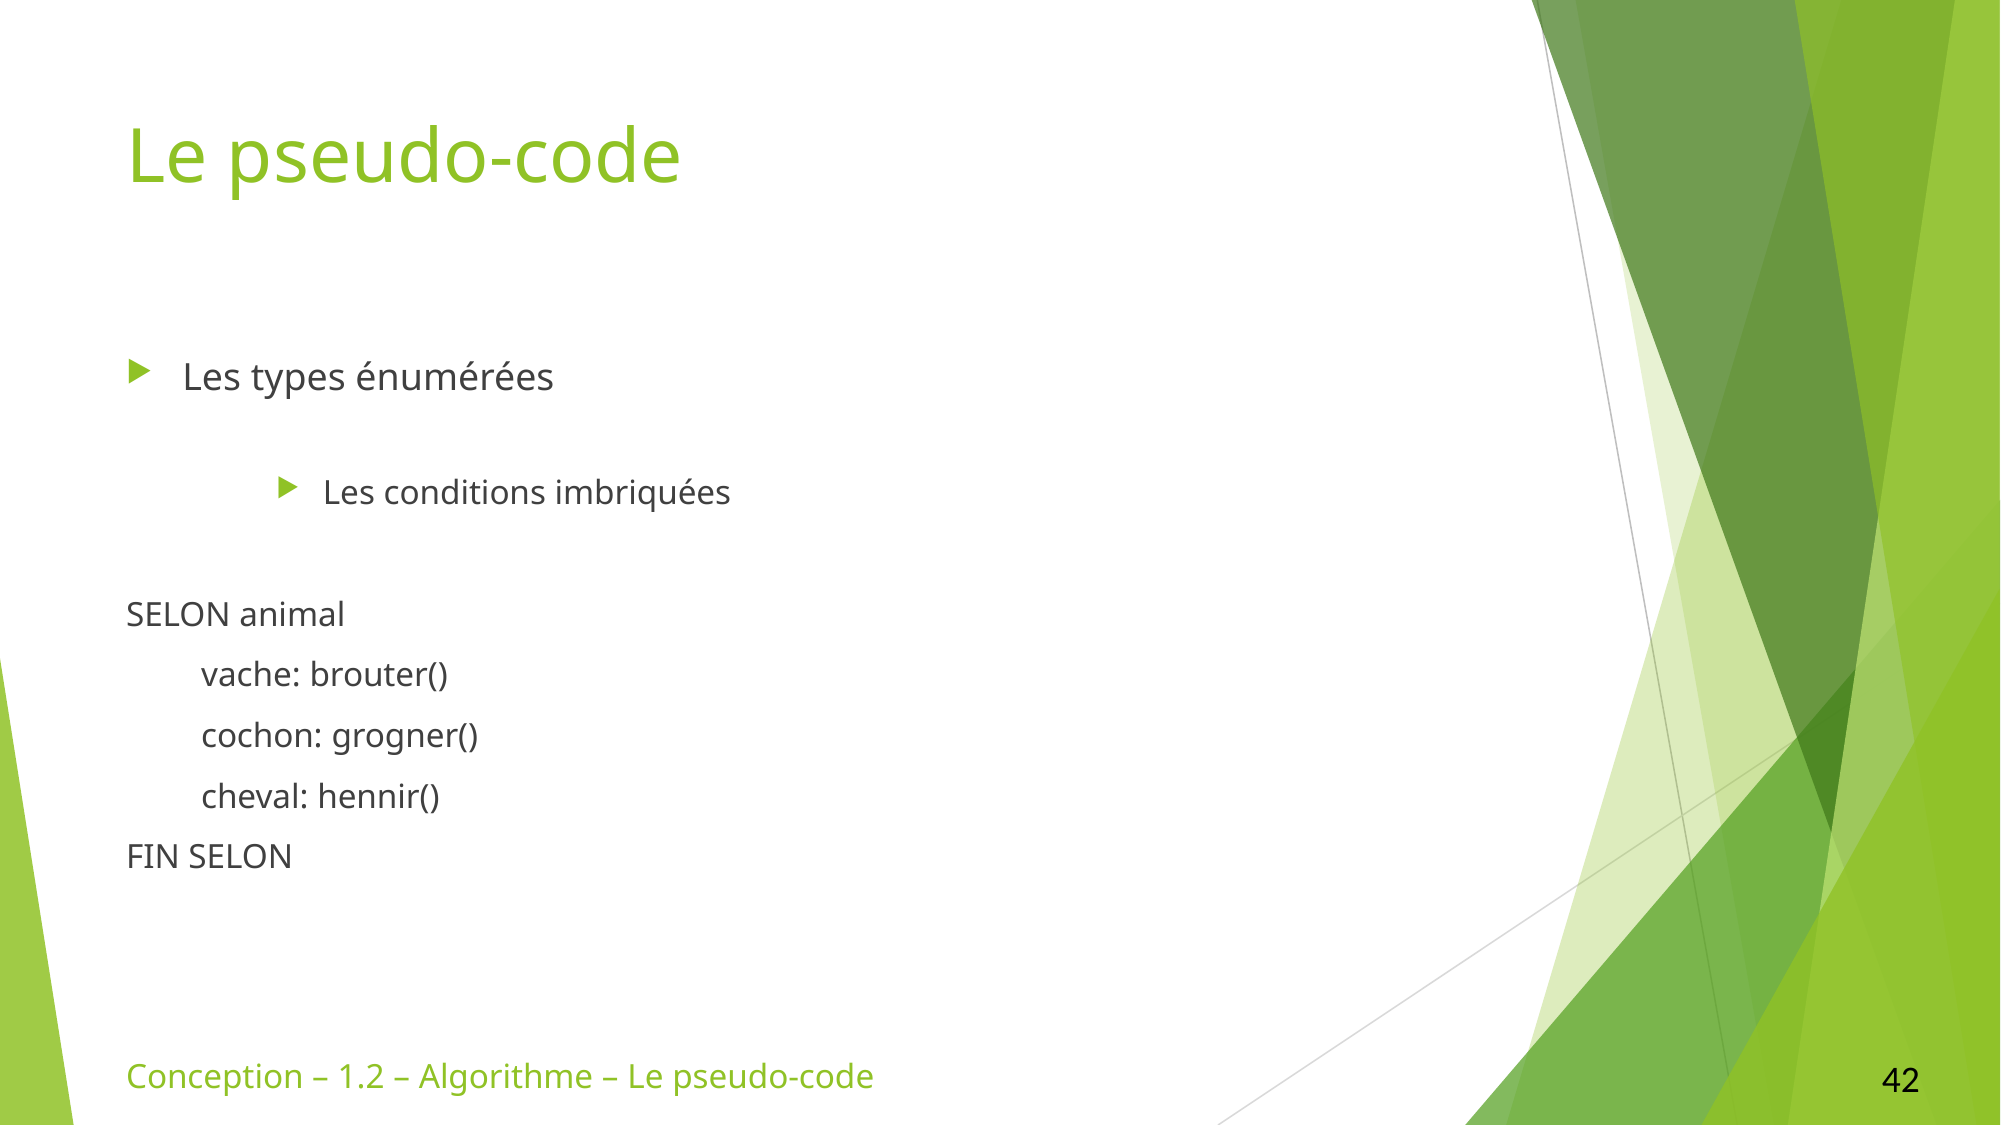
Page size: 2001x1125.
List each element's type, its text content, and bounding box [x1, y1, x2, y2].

text_box Conception – 1.2 – Algorithme – Le pseudo-code [111, 1047, 1094, 1109]
list Les types énumérées Les conditions imbriquées SELON animal vache: brouter() cochon: grogner() cheval: hennir() FIN SELON [111, 354, 1522, 992]
title Le pseudo-code [111, 99, 1522, 317]
text_box [1866, 1047, 1979, 1108]
